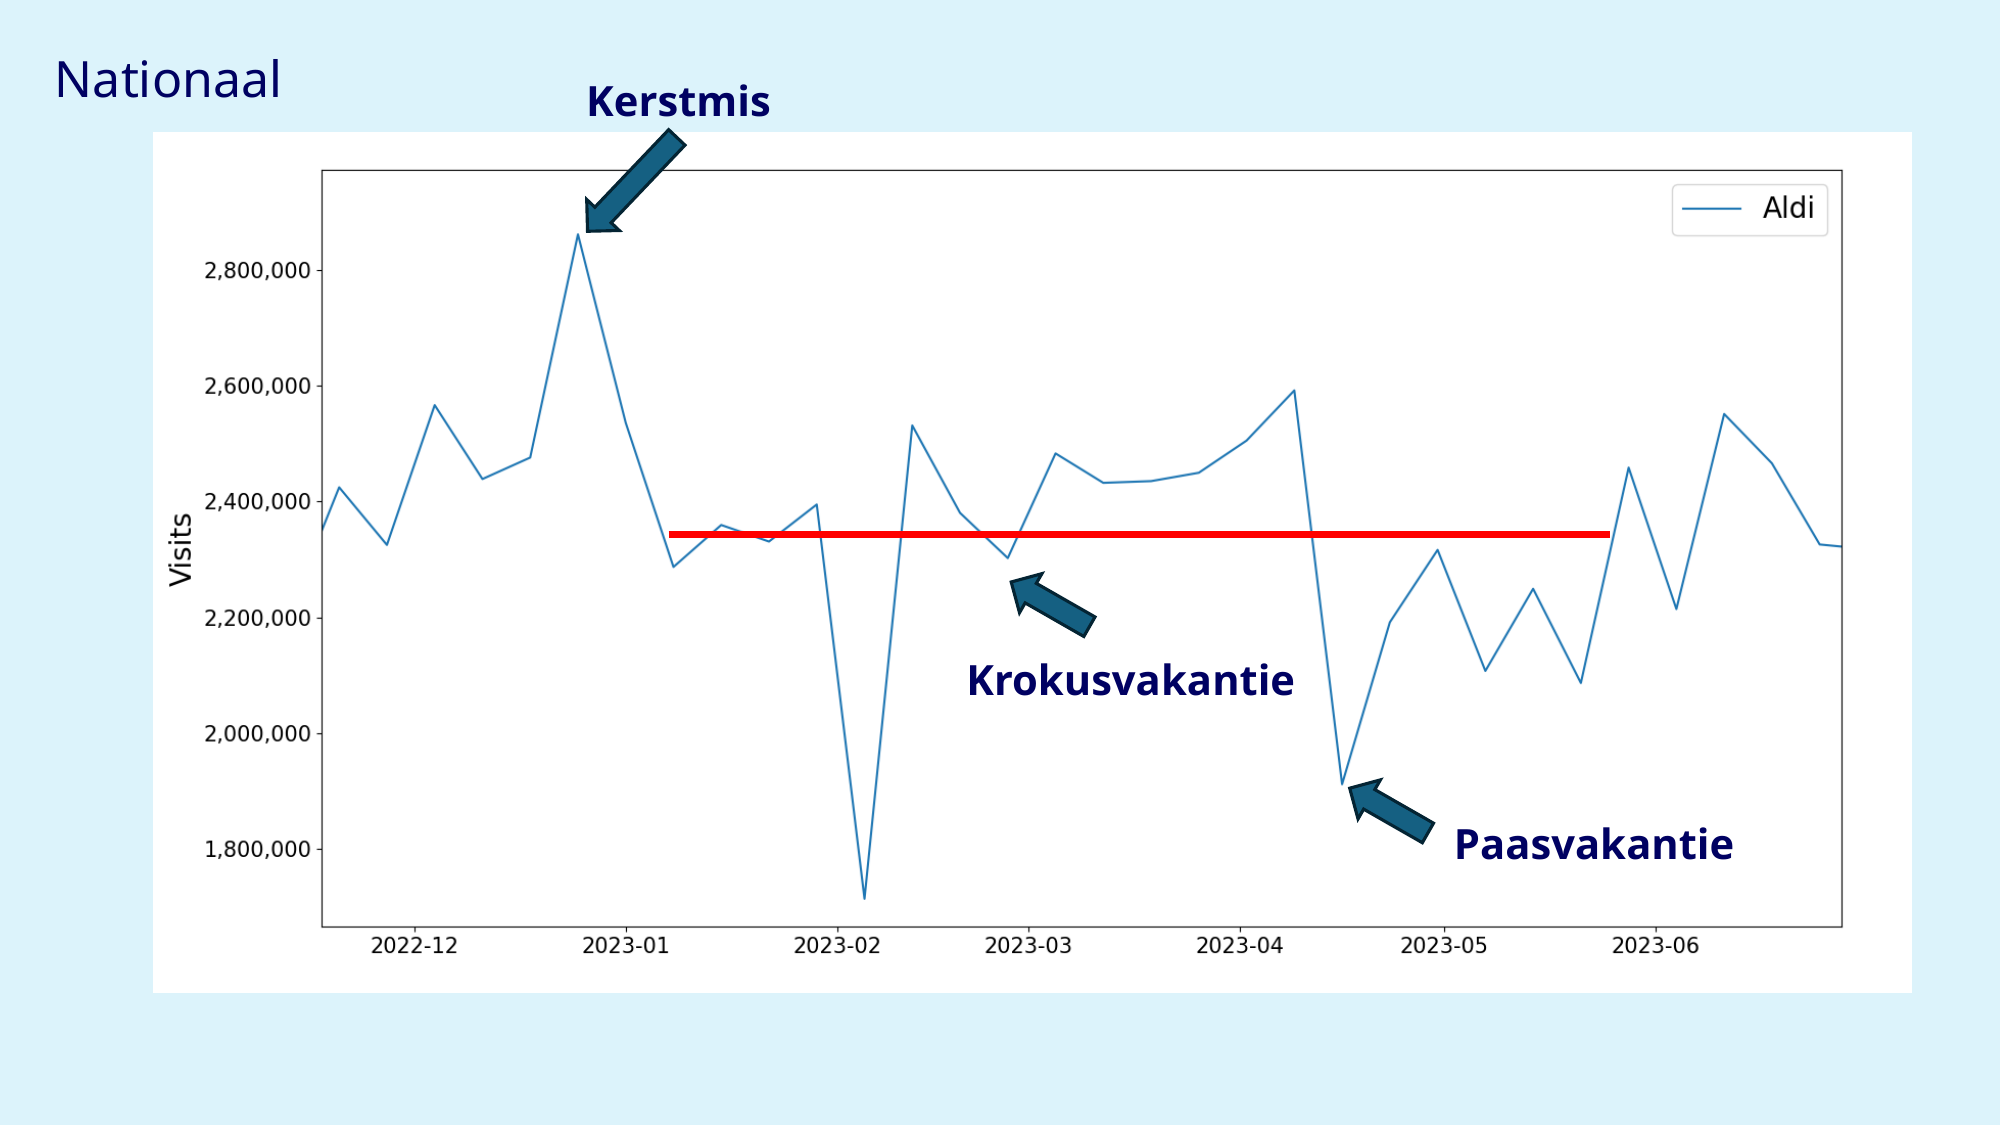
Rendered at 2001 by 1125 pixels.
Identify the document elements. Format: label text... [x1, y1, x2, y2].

text_box [1011, 573, 1096, 637]
text_box [1349, 779, 1434, 843]
text_box Nationaal [39, 39, 391, 116]
text_box [586, 133, 685, 232]
text_box Paasvakantie [1439, 810, 1802, 877]
text_box Kerstmis [571, 66, 853, 133]
text_box Krokusvakantie [951, 646, 1351, 712]
picture [153, 132, 1912, 993]
